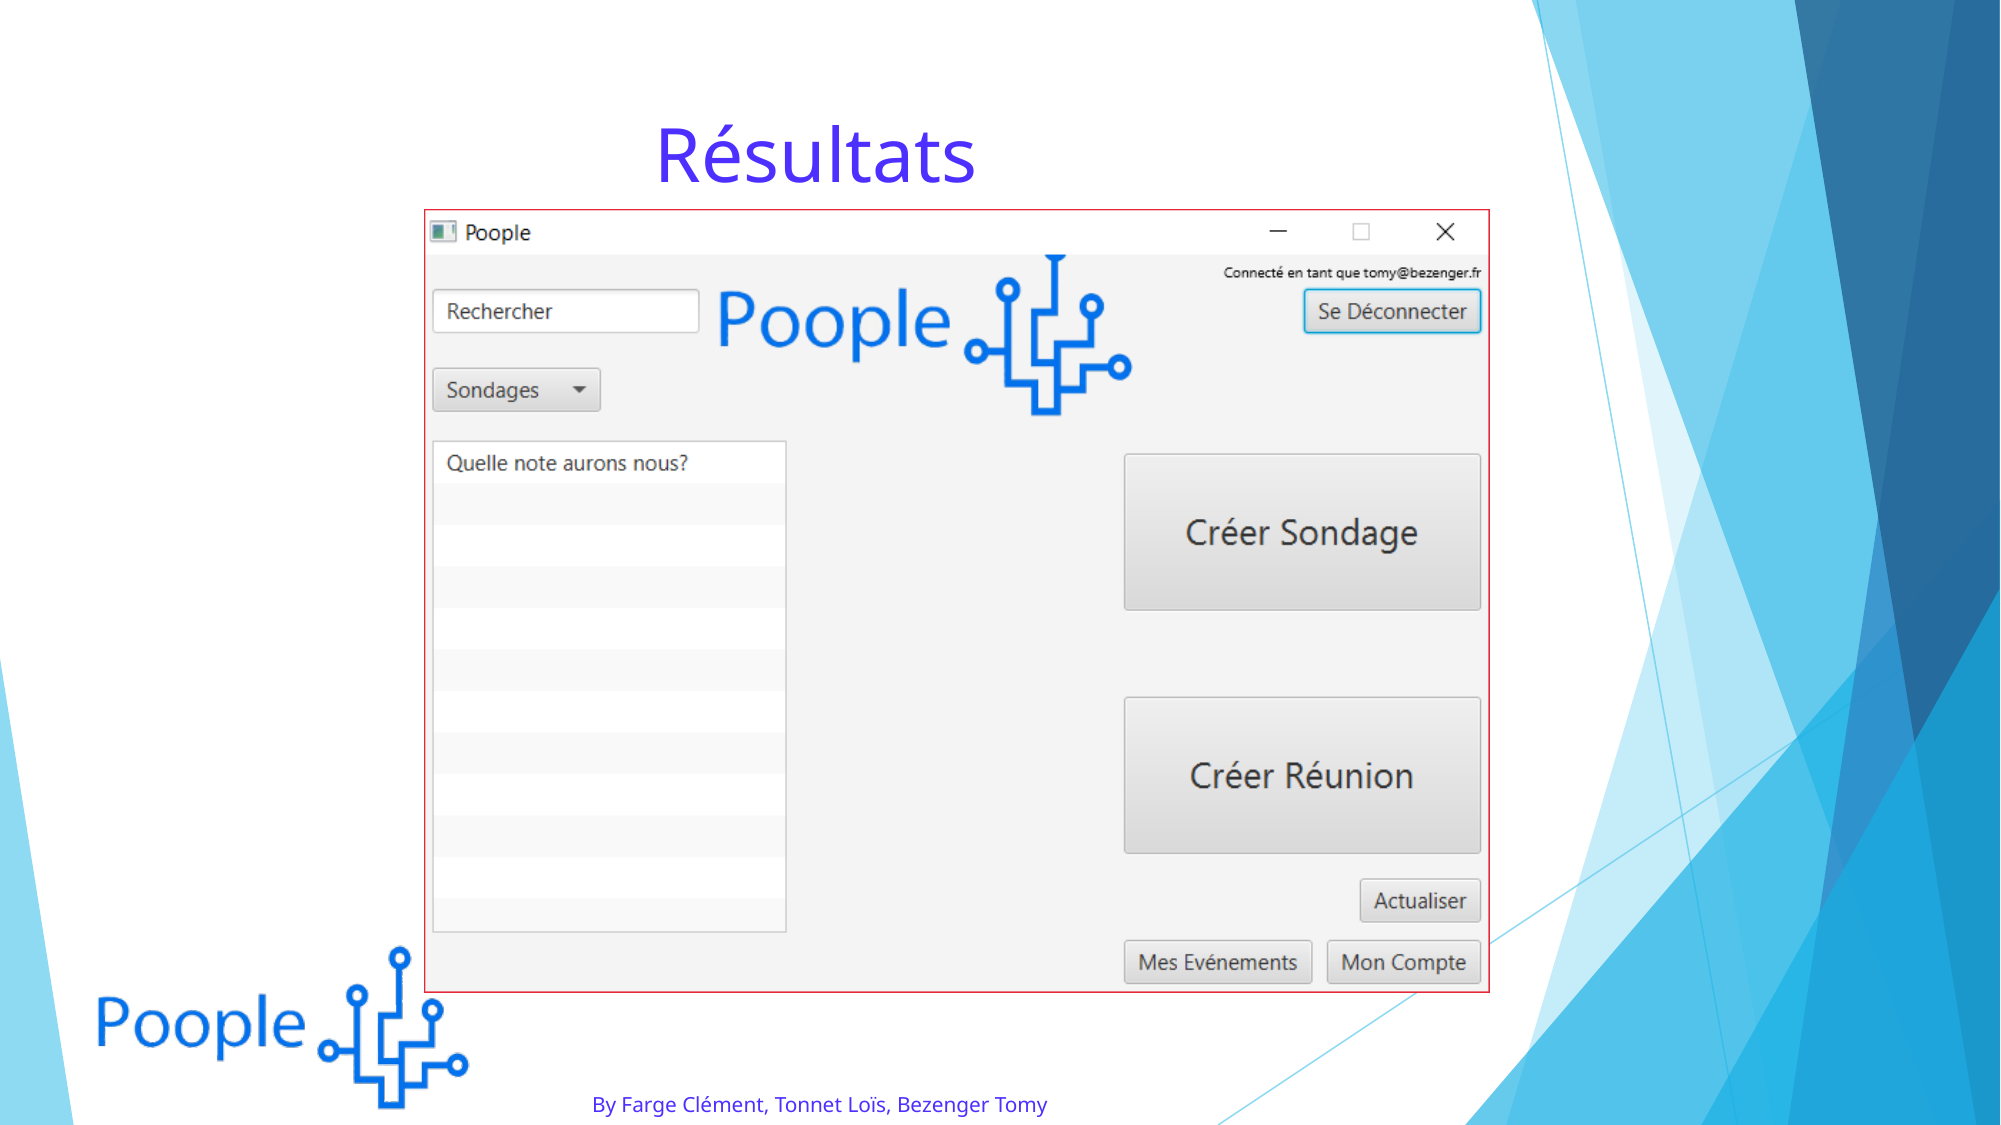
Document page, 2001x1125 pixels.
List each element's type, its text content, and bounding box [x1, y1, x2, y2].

picture [86, 209, 1490, 1125]
title Résultats [111, 99, 1522, 317]
text_box By Farge Clément, Tonnet Loïs, Bezenger Tomy [577, 1085, 1063, 1125]
